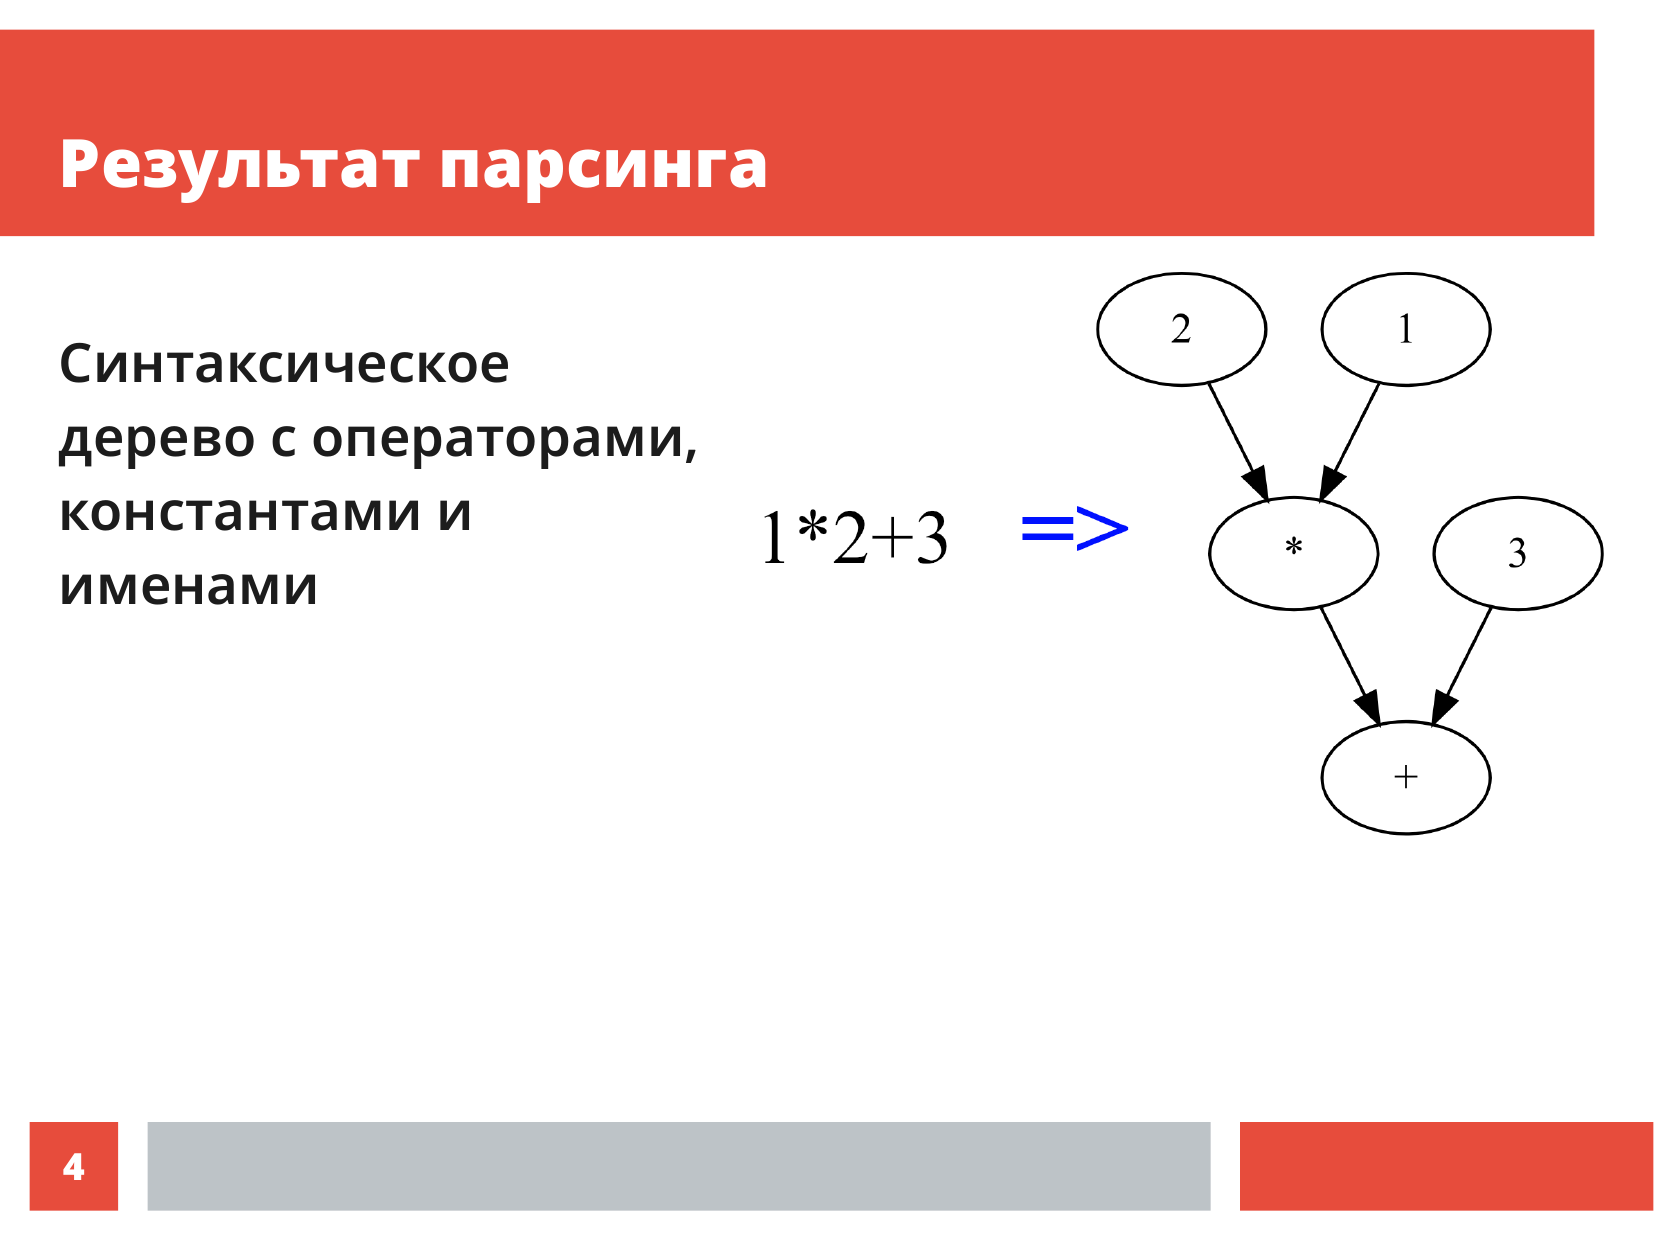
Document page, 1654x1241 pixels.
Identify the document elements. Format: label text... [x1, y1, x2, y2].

list Синтаксическое дерево с операторами, константами и именами [59, 324, 721, 1093]
title Результат парсинга [59, 59, 1595, 207]
picture [675, 258, 1631, 844]
